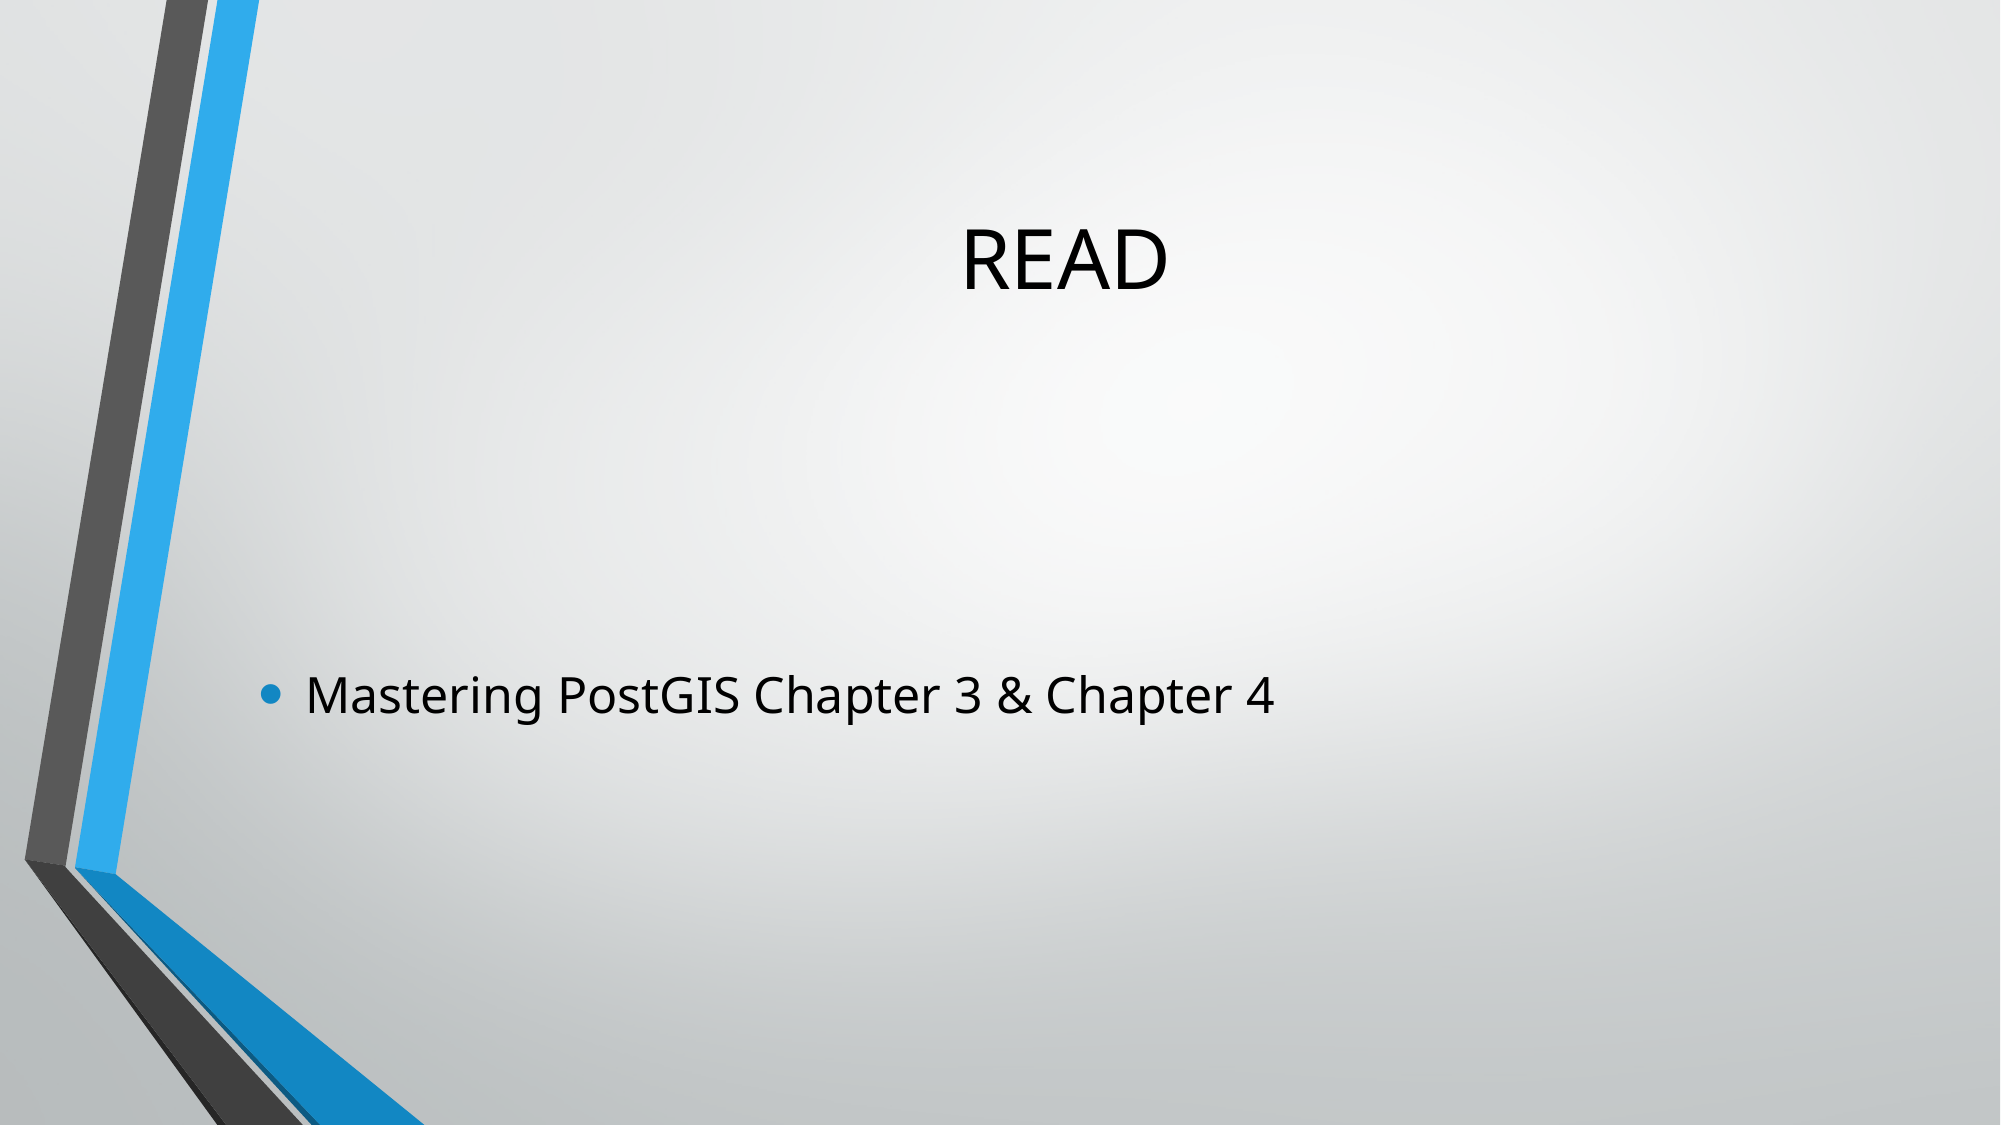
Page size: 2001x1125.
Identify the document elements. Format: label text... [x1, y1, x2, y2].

list Mastering PostGIS Chapter 3 & Chapter 4 [243, 437, 1887, 950]
title READ [243, 112, 1887, 400]
